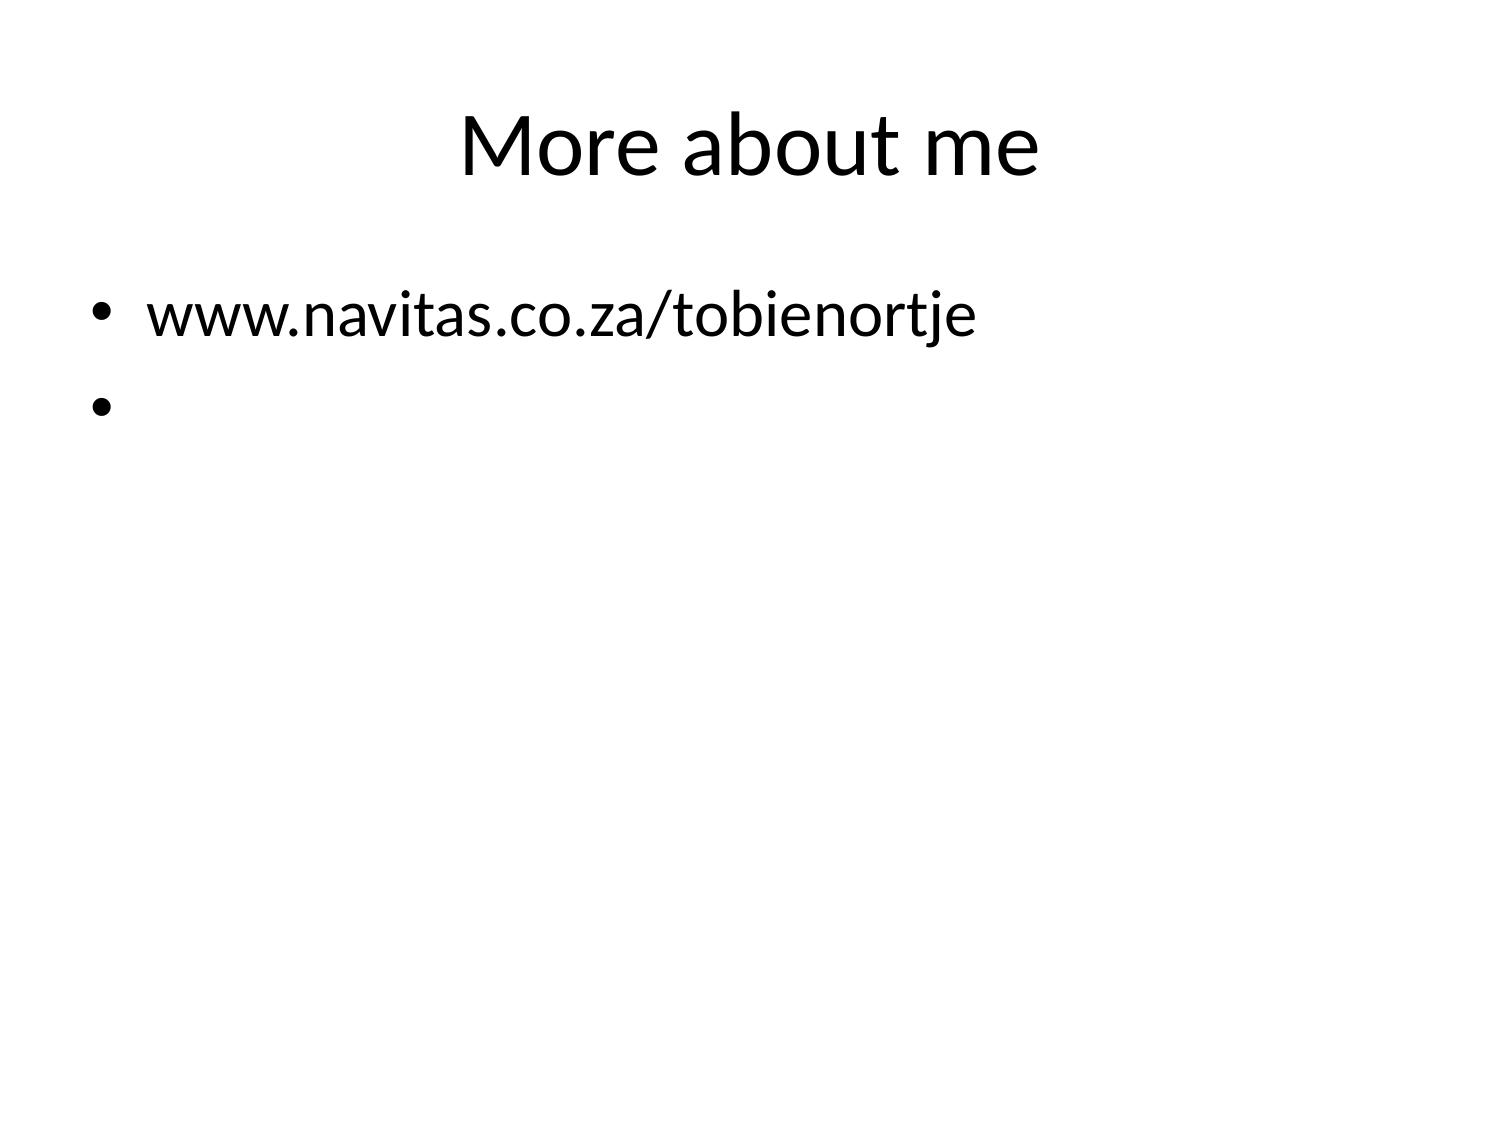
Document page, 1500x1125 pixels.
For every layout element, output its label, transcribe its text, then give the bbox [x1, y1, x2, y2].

list www.navitas.co.za/tobienortje [75, 262, 1426, 1005]
title More about me [75, 45, 1426, 233]
